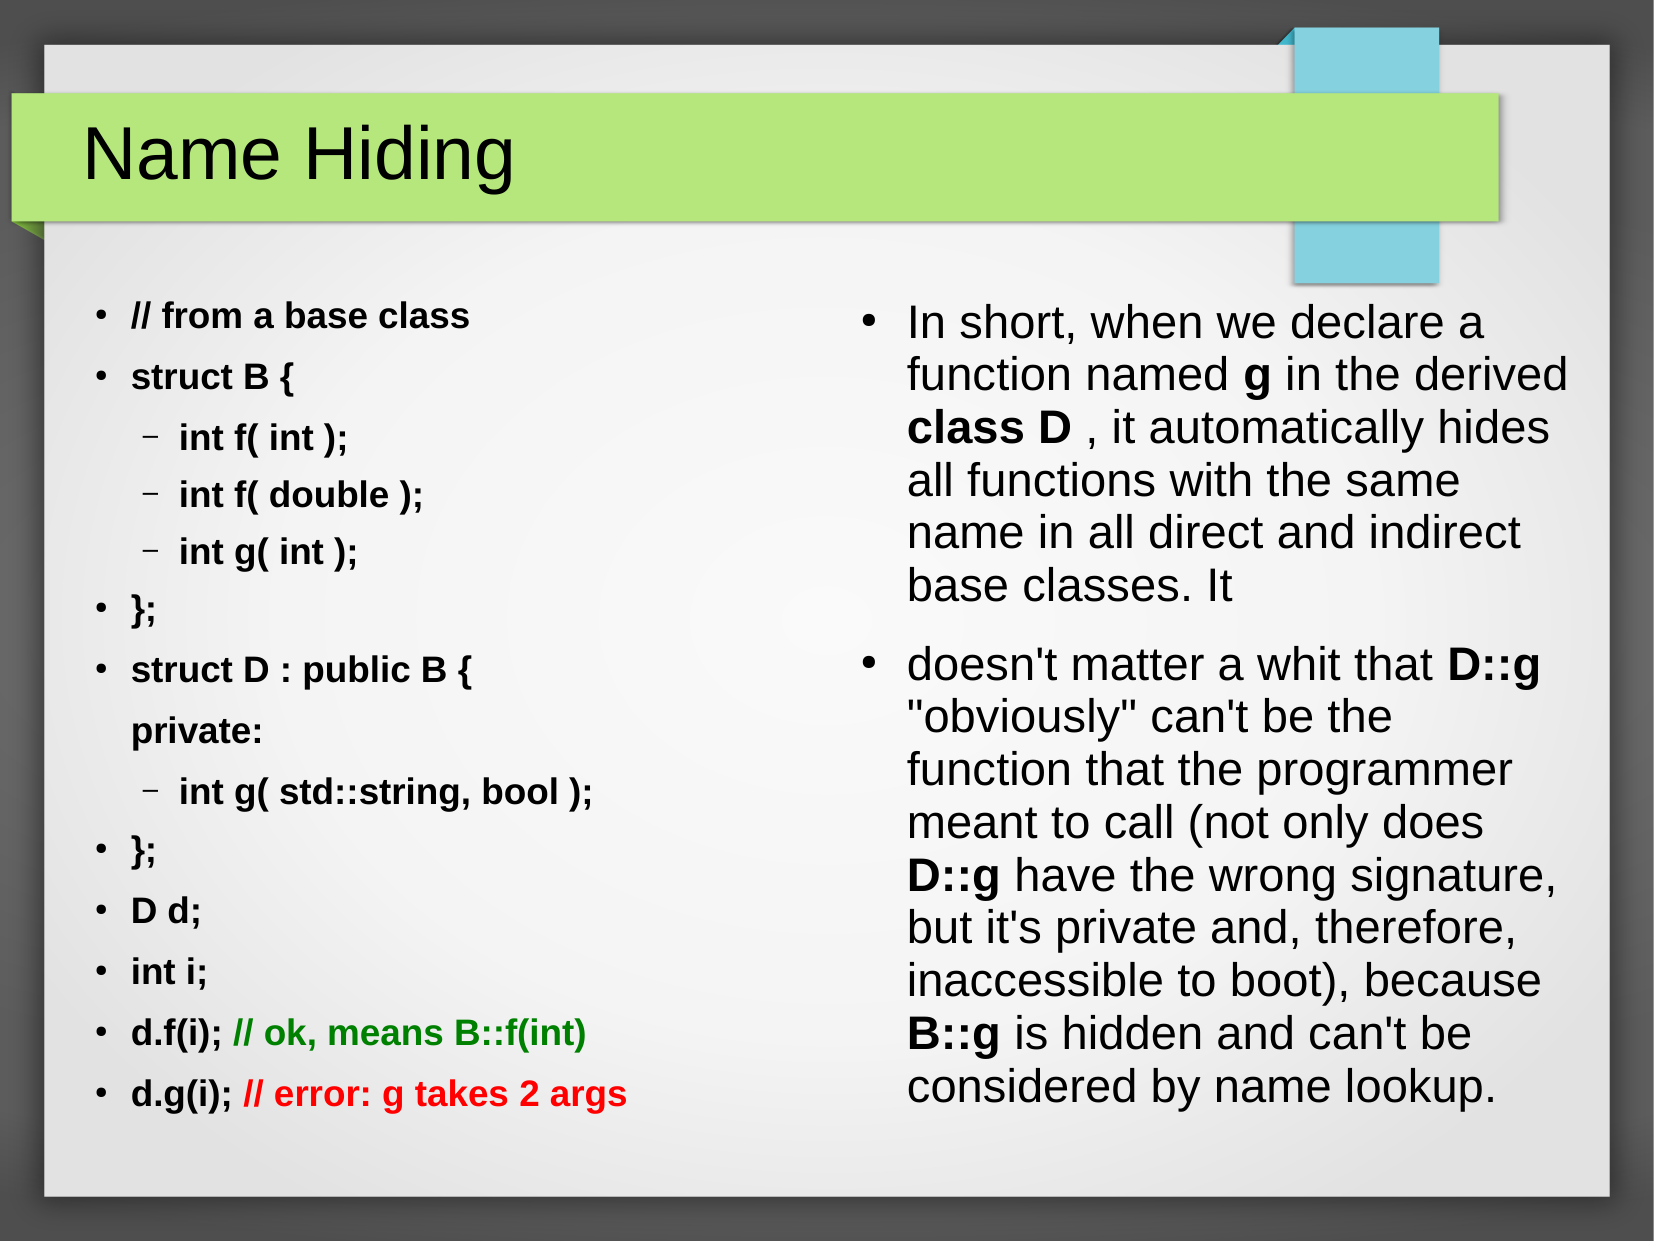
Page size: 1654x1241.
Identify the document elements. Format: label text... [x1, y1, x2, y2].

list In short, when we declare a function named g in the derived class D , it automatically hides all functions with the same name in all direct and indirect base classes. It doesn't matter a whit that D::g "obviously" can't be the function that the programmer meant to call (not only does D::g have the wrong signature, but it's private and, therefore, inaccessible to boot), because B::g is hidden and can't be considered by name lookup. [845, 295, 1572, 1130]
list // from a base class struct B { int f( int ); int f( double ); int g( int ); }; struct D : public B { private: int g( std::string, bool ); }; D d; int i; d.f(i); // ok, means B::f(int) d.g(i); // error: g takes 2 args [82, 295, 809, 1130]
picture [0, 0, 1654, 1241]
title Name Hiding [82, 94, 1264, 213]
